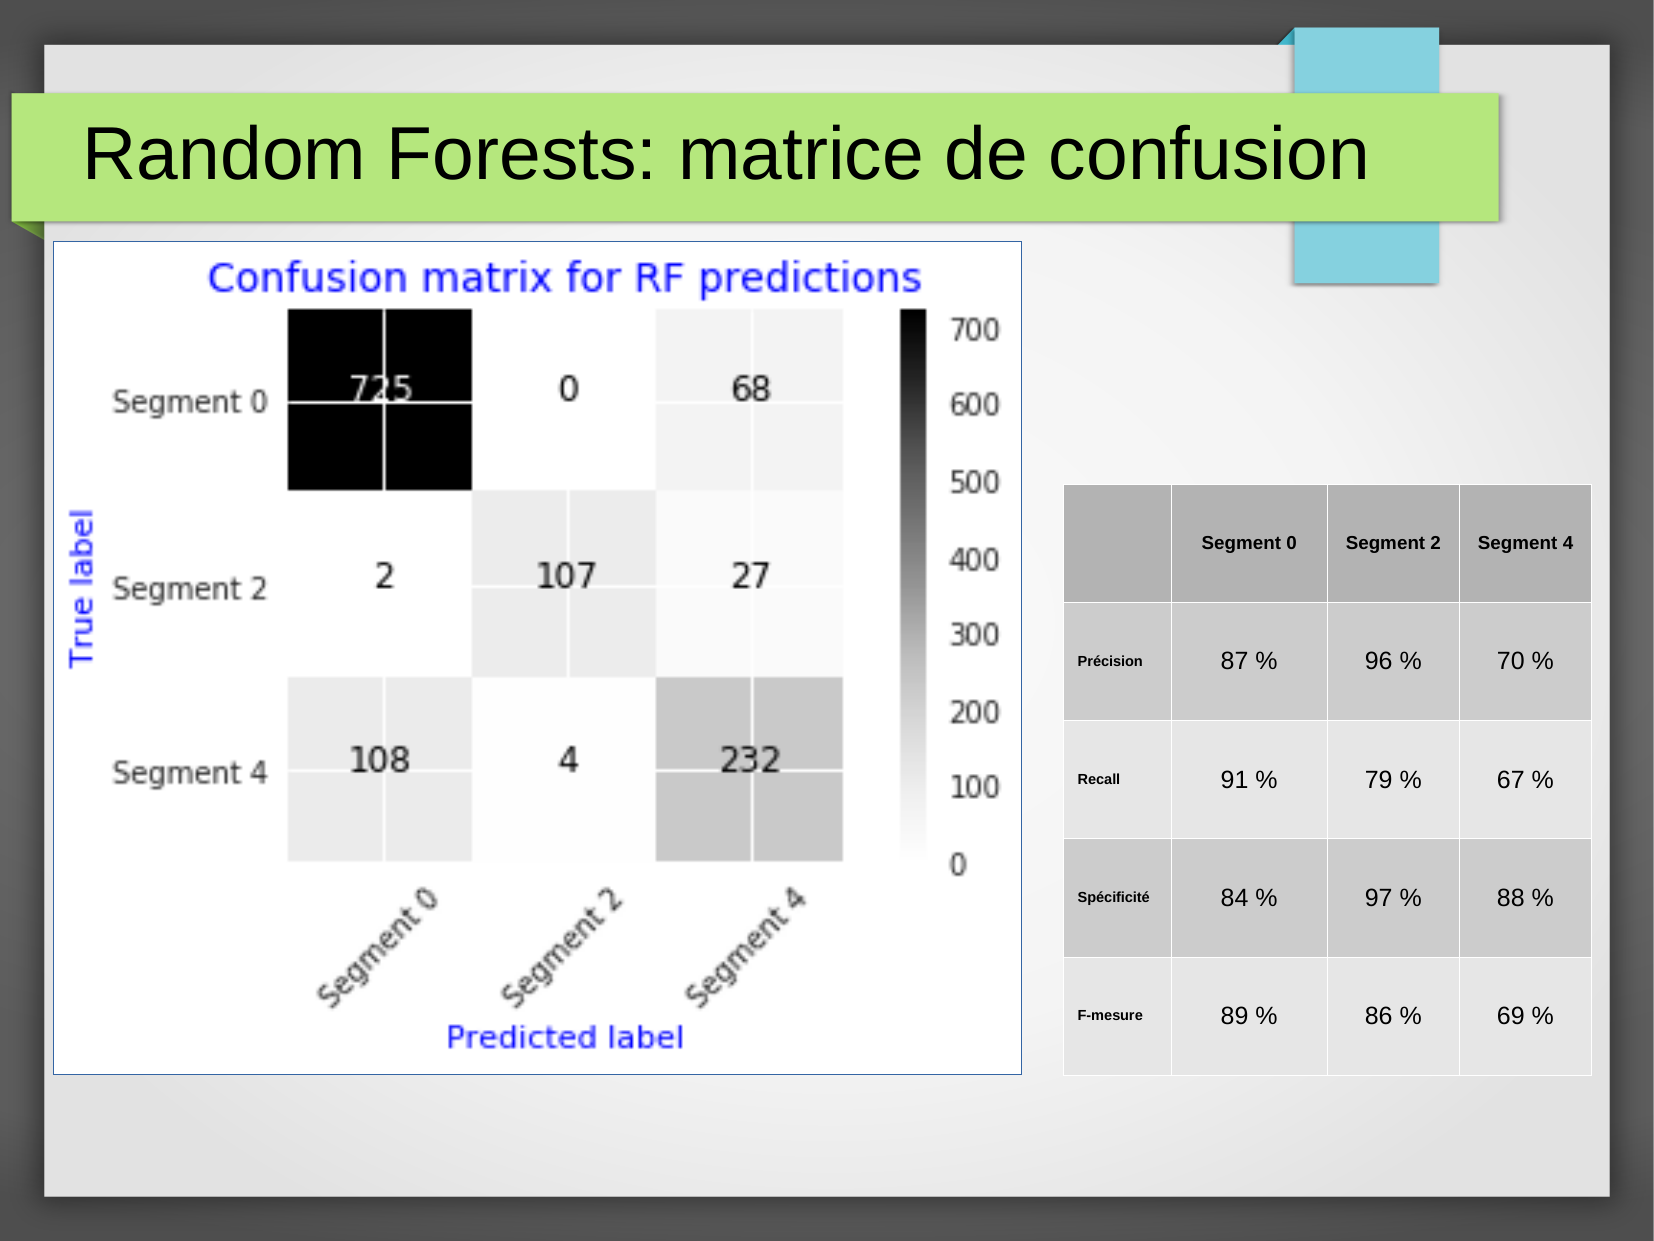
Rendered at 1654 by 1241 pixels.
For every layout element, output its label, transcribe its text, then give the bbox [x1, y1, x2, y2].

table_cell Recall [1064, 721, 1171, 838]
picture [0, 0, 1654, 1241]
table_cell 67 % [1460, 721, 1591, 838]
table_cell 96 % [1328, 603, 1459, 720]
table_cell 91 % [1172, 721, 1327, 838]
table_cell 86 % [1328, 958, 1459, 1075]
table_cell Précision [1064, 603, 1171, 720]
table_cell F-mesure [1064, 958, 1171, 1075]
table_cell 69 % [1460, 958, 1591, 1075]
table_cell 97 % [1328, 839, 1459, 957]
table_cell 70 % [1460, 603, 1591, 720]
table_cell 88 % [1460, 839, 1591, 957]
table_cell Spécificité [1064, 839, 1171, 957]
title Random Forests: matrice de confusion [82, 94, 1477, 213]
table_header Segment 0 [1172, 485, 1327, 602]
table_header [1064, 485, 1171, 602]
table_cell 87 % [1172, 603, 1327, 720]
table_cell 79 % [1328, 721, 1459, 838]
table_cell 89 % [1172, 958, 1327, 1075]
table_header Segment 2 [1328, 485, 1459, 602]
table_cell 84 % [1172, 839, 1327, 957]
table_header Segment 4 [1460, 485, 1591, 602]
